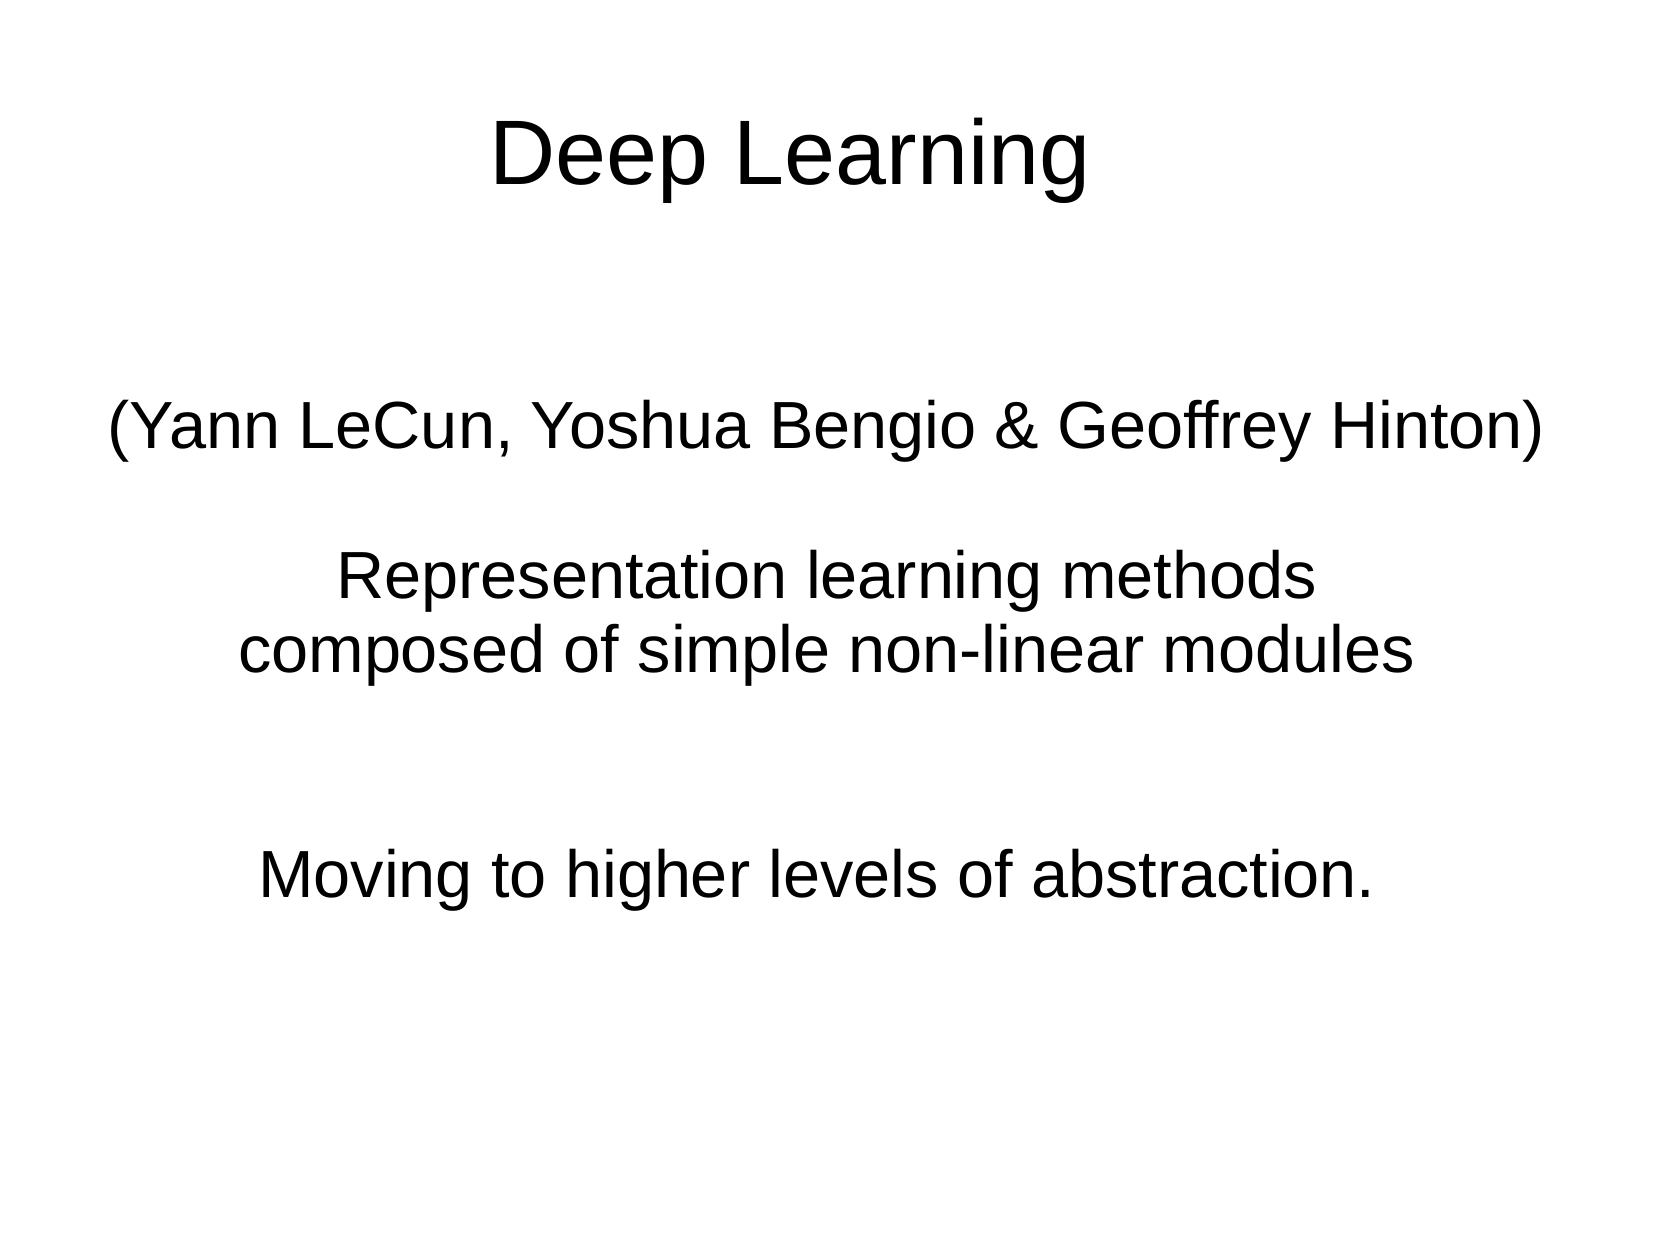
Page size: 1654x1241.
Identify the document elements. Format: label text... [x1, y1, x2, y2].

subtitle (Yann LeCun, Yoshua Bengio & Geoffrey Hinton) Representation learning methods composed of simple non-linear modules Moving to higher levels of abstraction. [82, 290, 1571, 1010]
title Deep Learning [82, 49, 1571, 257]
